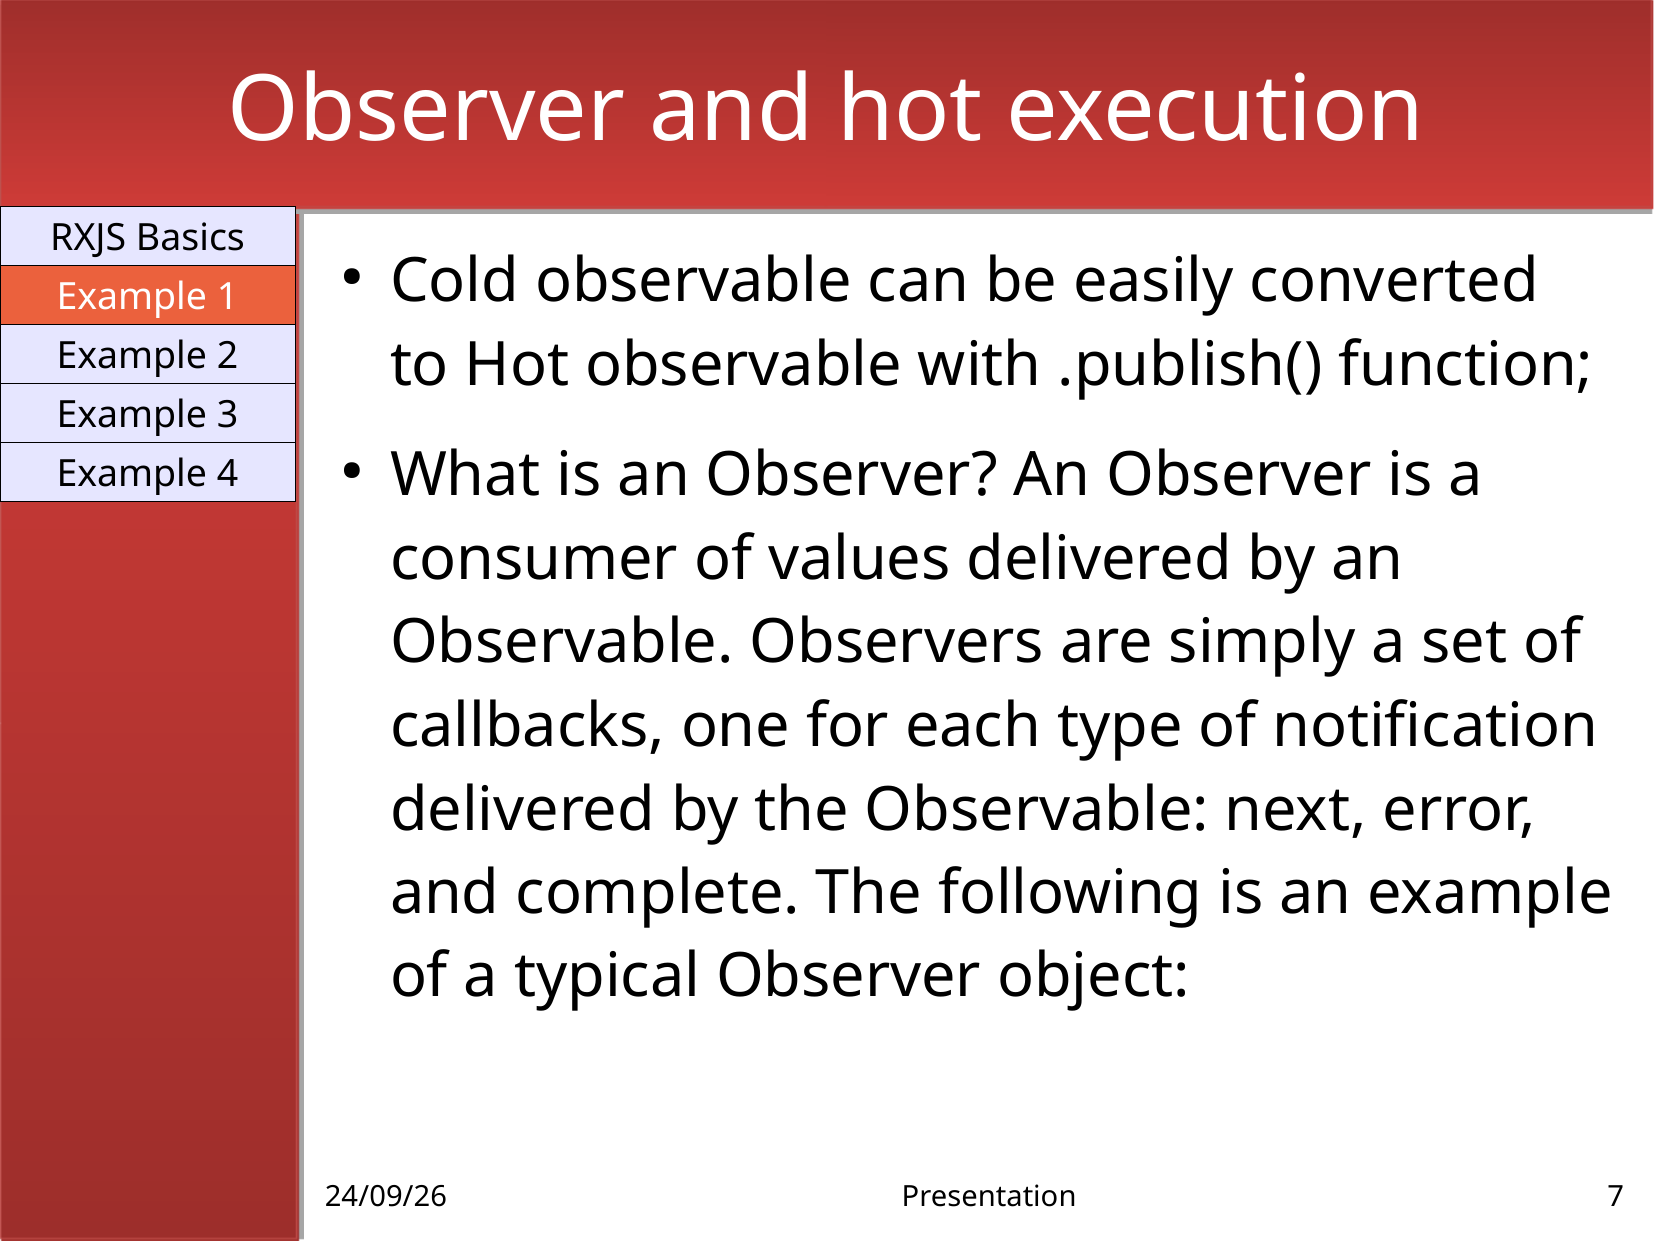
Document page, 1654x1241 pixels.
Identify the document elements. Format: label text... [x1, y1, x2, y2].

text_box Example 1 [0, 265, 296, 324]
picture [0, 0, 1654, 1241]
title Observer and hot execution [29, 31, 1625, 178]
list Cold observable can be easily converted to Hot observable with .publish() function; What is an Observer? An Observer is a consumer of values delivered by an Observable. Observers are simply a set of callbacks, one for each type of notification delivered by the Observable: next, error, and complete. The following is an example of a typical Observer object: [324, 236, 1625, 1123]
text_box RXJS Basics [0, 206, 296, 265]
text_box Example 2 [0, 324, 296, 383]
text_box Example 3 [0, 383, 296, 442]
text_box Example 4 [0, 442, 296, 502]
